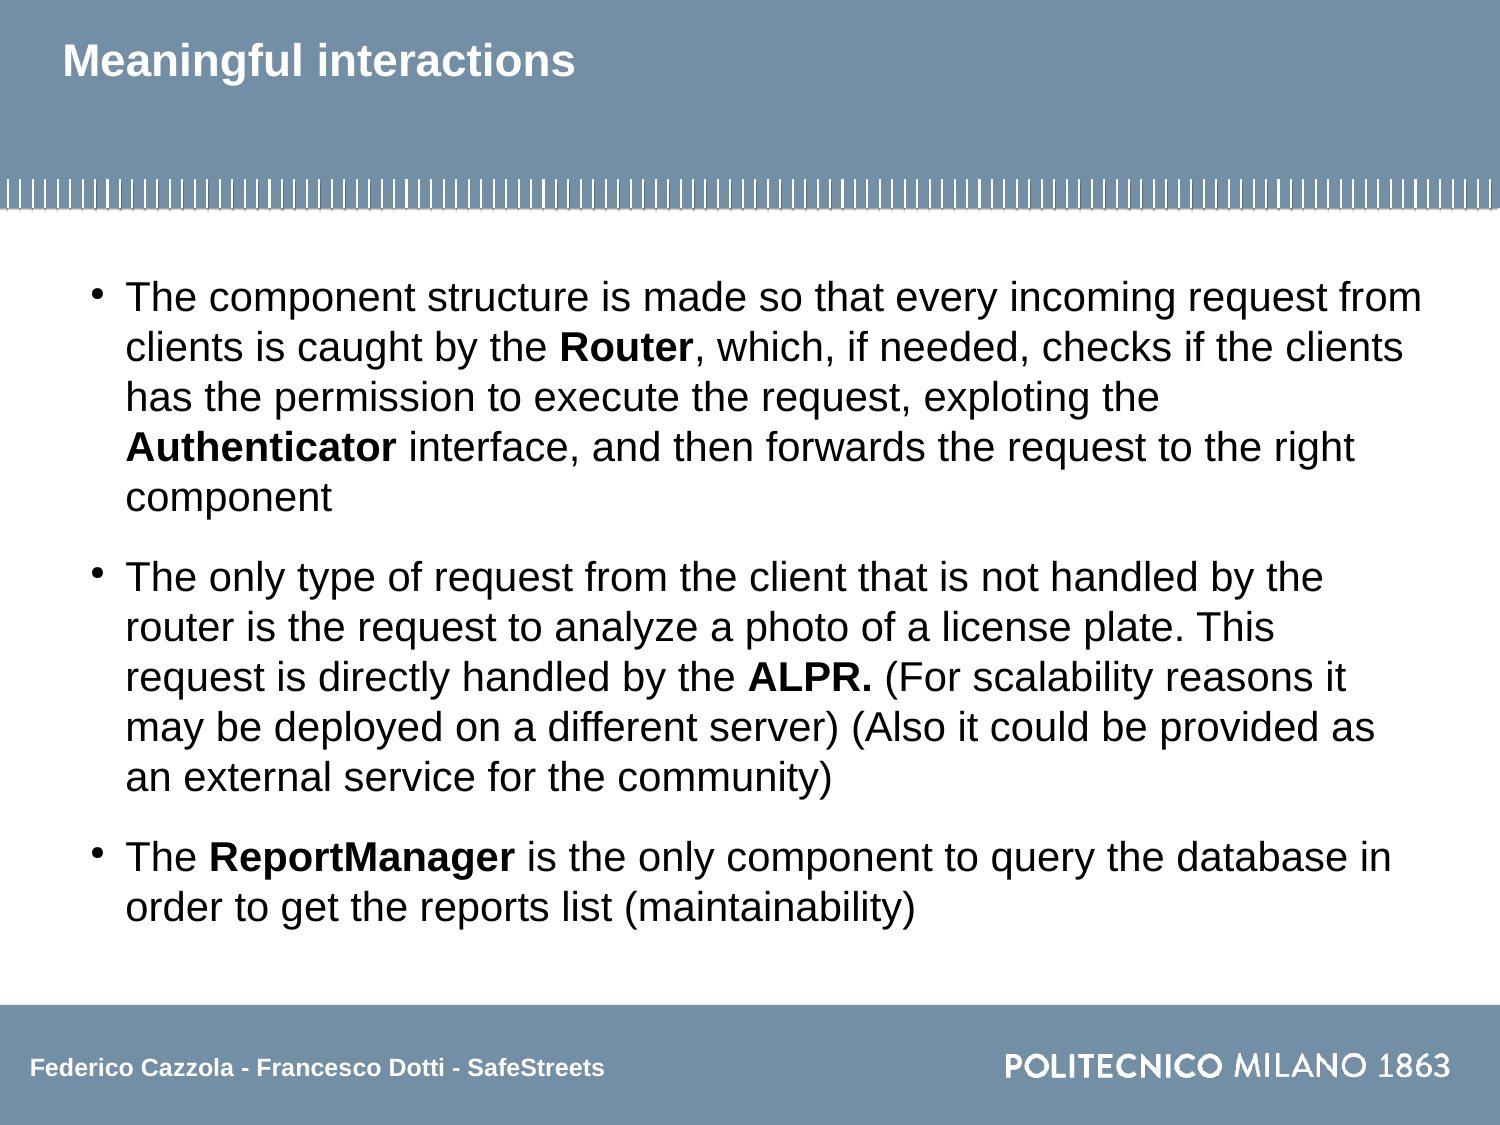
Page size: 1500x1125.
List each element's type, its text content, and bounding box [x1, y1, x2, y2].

picture [999, 1041, 1456, 1089]
list The component structure is made so that every incoming request from clients is caught by the Router, which, if needed, checks if the clients has the permission to execute the request, exploting the Authenticator interface, and then forwards the request to the right component The only type of request from the client that is not handled by the router is the request to analyze a photo of a license plate. This request is directly handled by the ALPR. (For scalability reasons it may be deployed on a different server) (Also it could be provided as an external service for the community) The ReportManager is the only component to query the database in order to get the reports list (maintainability) [75, 262, 1441, 1005]
title Meaningful interactions [47, 22, 1455, 161]
